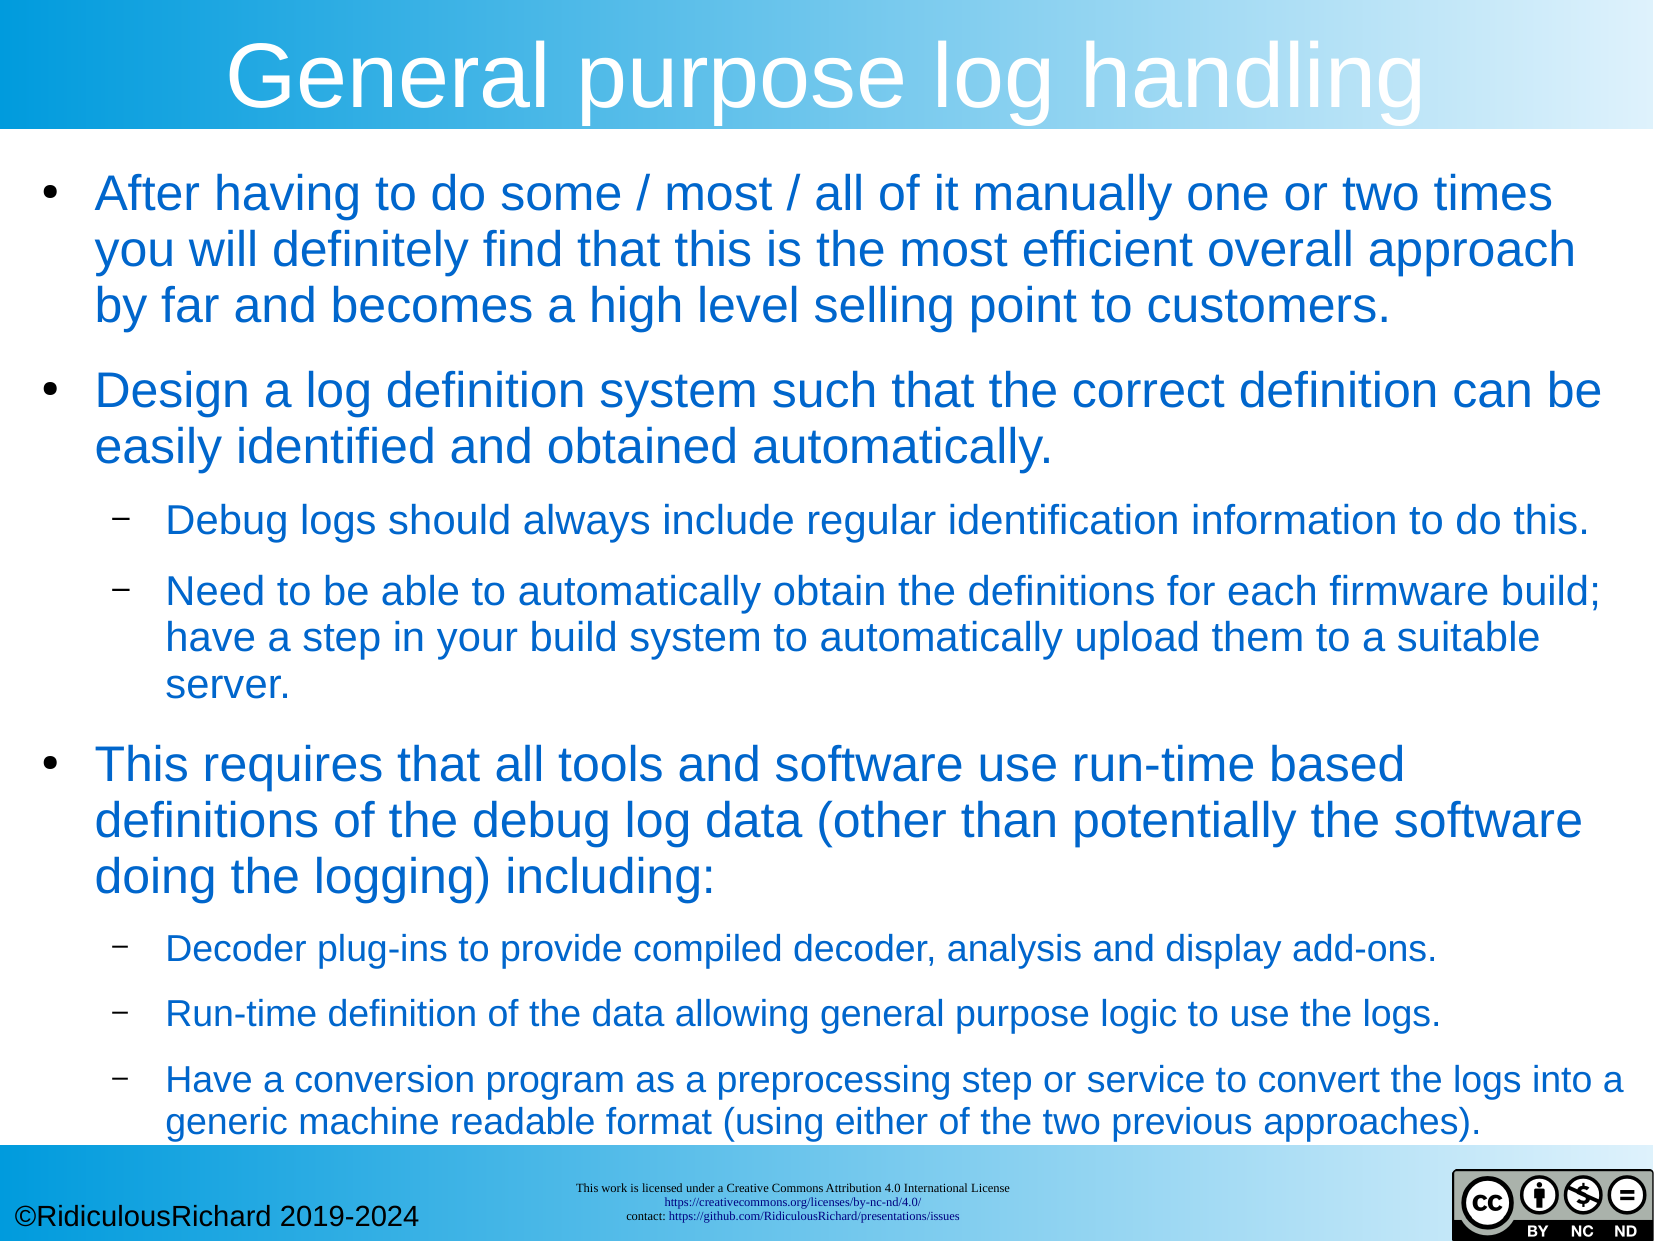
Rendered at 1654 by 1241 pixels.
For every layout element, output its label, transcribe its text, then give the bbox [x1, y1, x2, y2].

title General purpose log handling [82, 23, 1571, 129]
list After having to do some / most / all of it manually one or two times you will definitely find that this is the most efficient overall approach by far and becomes a high level selling point to customers. Design a log definition system such that the correct definition can be easily identified and obtained automatically. Debug logs should always include regular identification information to do this. Need to be able to automatically obtain the definitions for each firmware build; have a step in your build system to automatically upload them to a suitable server. This requires that all tools and software use run-time based definitions of the debug log data (other than potentially the software doing the logging) including: Decoder plug-ins to provide compiled decoder, analysis and display add-ons. Run-time definition of the data allowing general purpose logic to use the logs. Have a conversion program as a preprocessing step or service to convert the logs into a generic machine readable format (using either of the two previous approaches). [23, 165, 1630, 1123]
picture [138, 1146, 142, 1241]
picture [1452, 1169, 1654, 1241]
